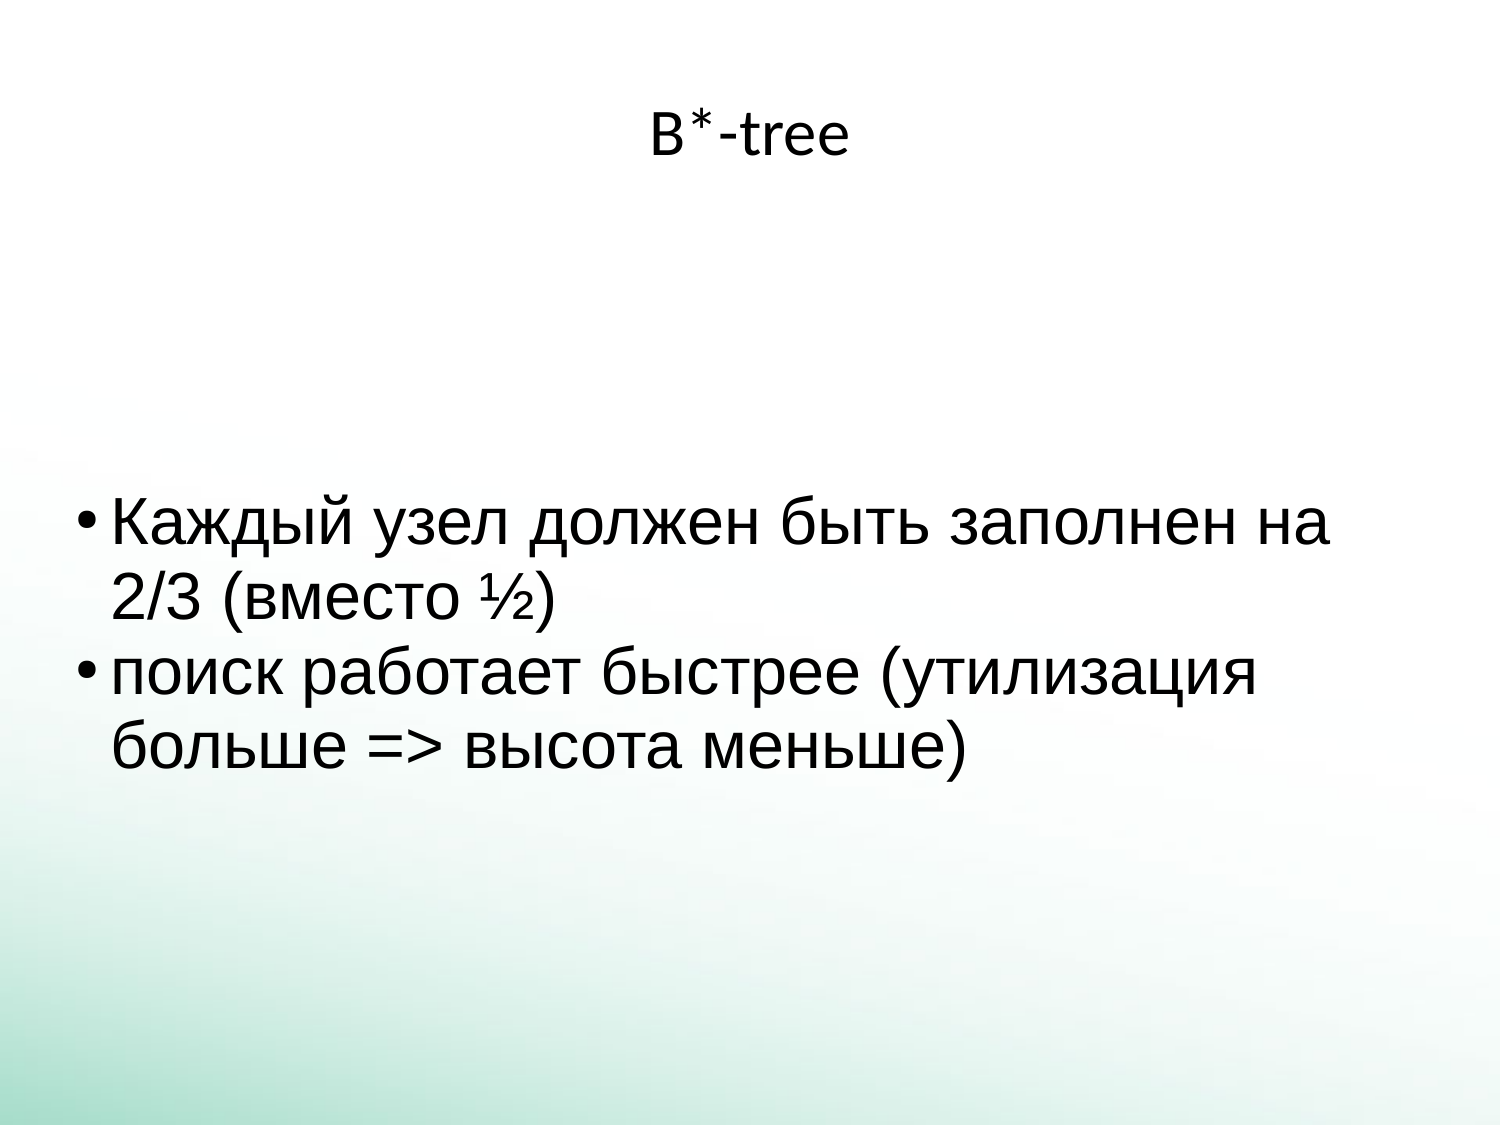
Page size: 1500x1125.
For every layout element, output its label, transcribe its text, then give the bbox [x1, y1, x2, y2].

title B*-tree [75, 45, 1425, 233]
picture [0, 0, 1500, 1125]
subtitle Каждый узел должен быть заполнен на 2/3 (вместо ½) поиск работает быстрее (утилизация больше => высота меньше) [75, 262, 1425, 1005]
